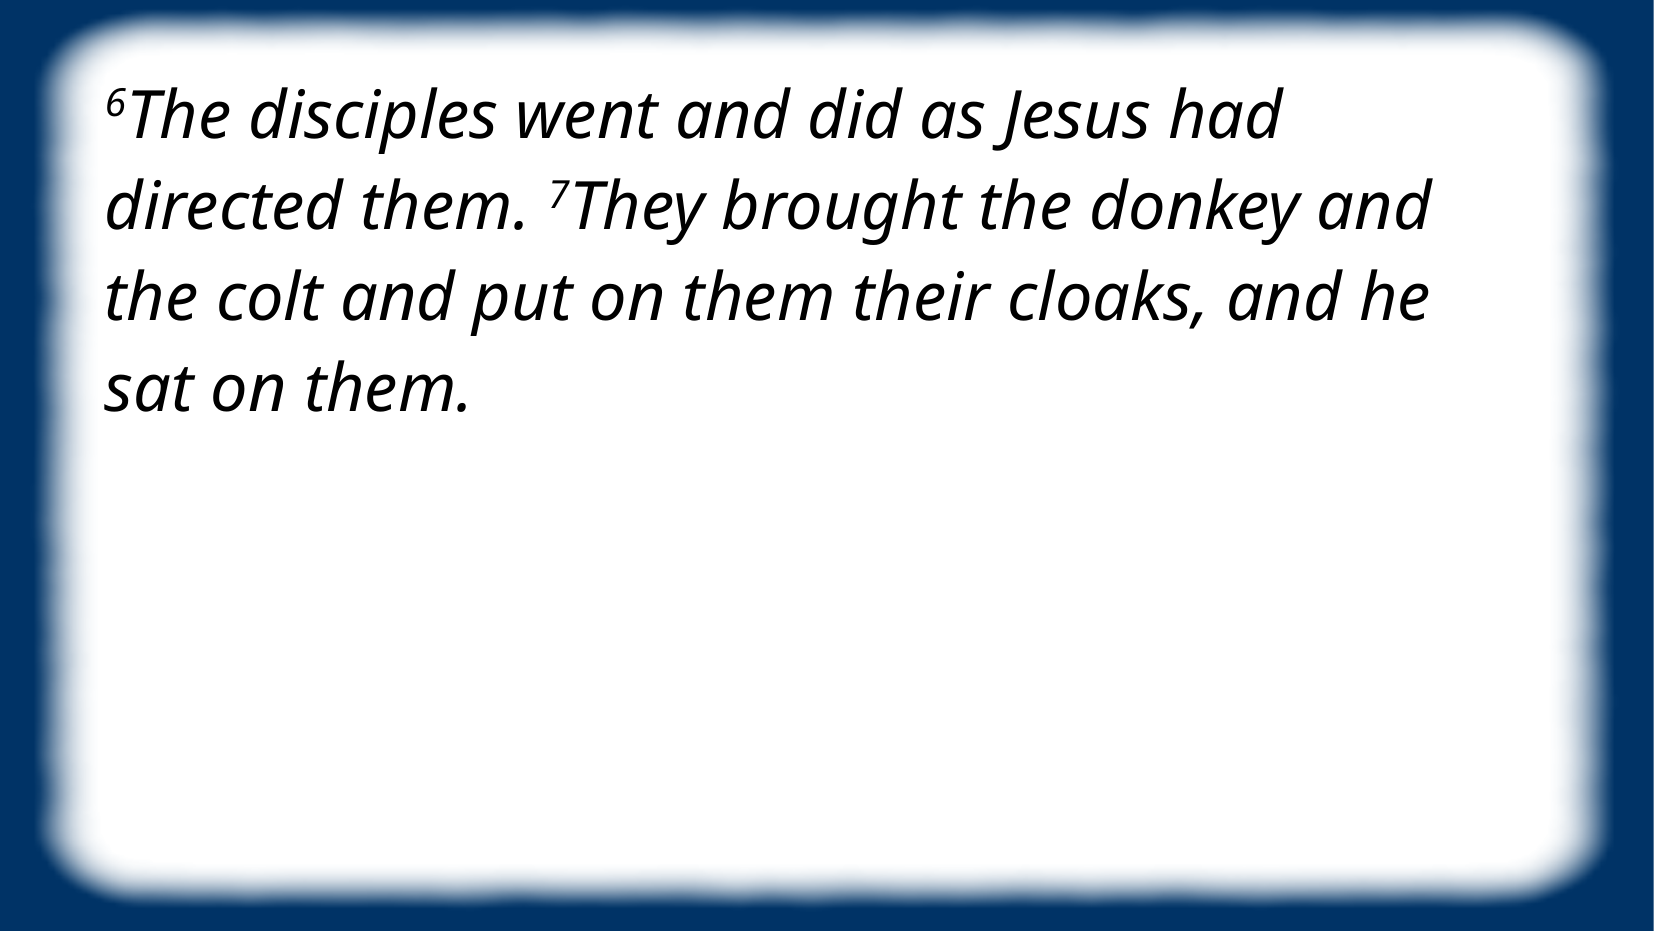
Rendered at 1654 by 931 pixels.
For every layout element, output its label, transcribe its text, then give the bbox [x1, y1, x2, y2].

text_box 6The disciples went and did as Jesus had directed them. 7They brought the donkey and the colt and put on them their cloaks, and he sat on them. [90, 60, 1546, 430]
picture [0, 0, 1654, 931]
